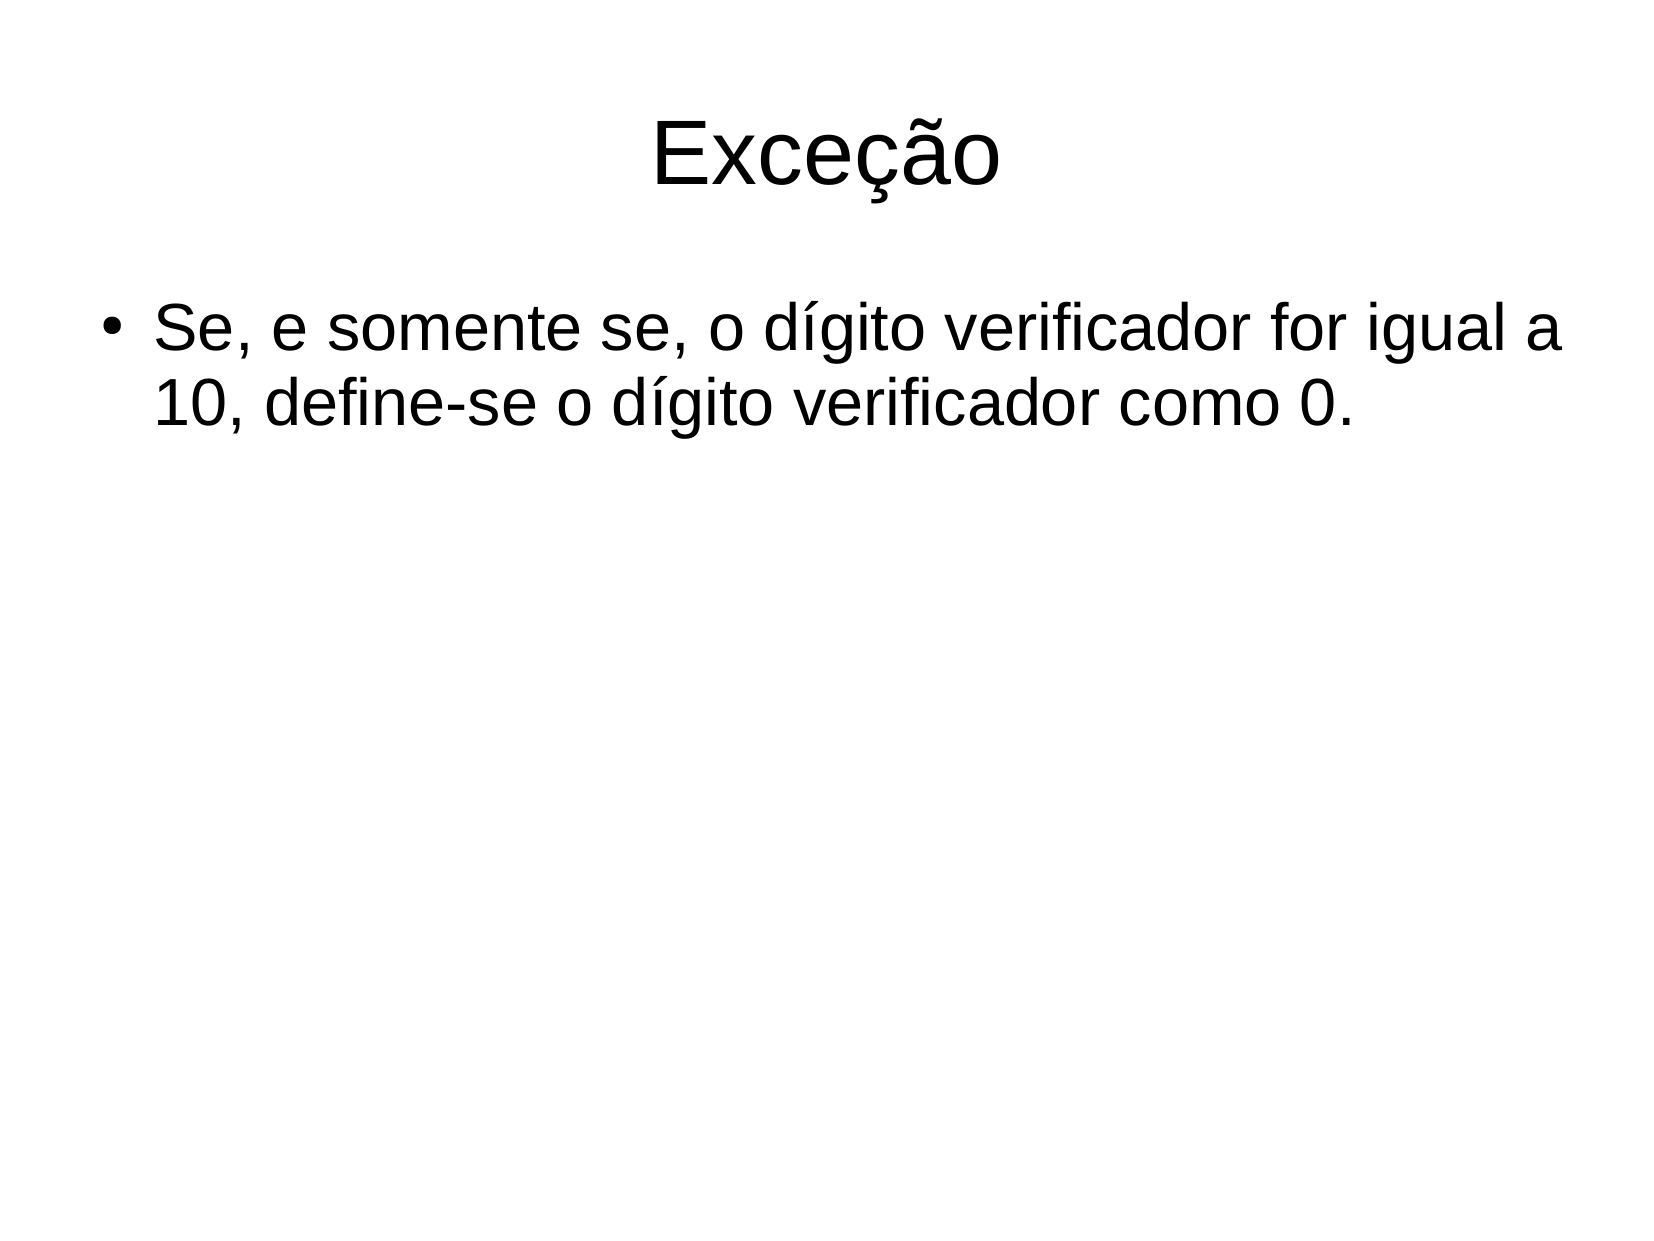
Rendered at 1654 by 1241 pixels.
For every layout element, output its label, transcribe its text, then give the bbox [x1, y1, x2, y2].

title Exceção [82, 49, 1571, 257]
list Se, e somente se, o dígito verificador for igual a 10, define-se o dígito verificador como 0. [82, 290, 1571, 1010]
